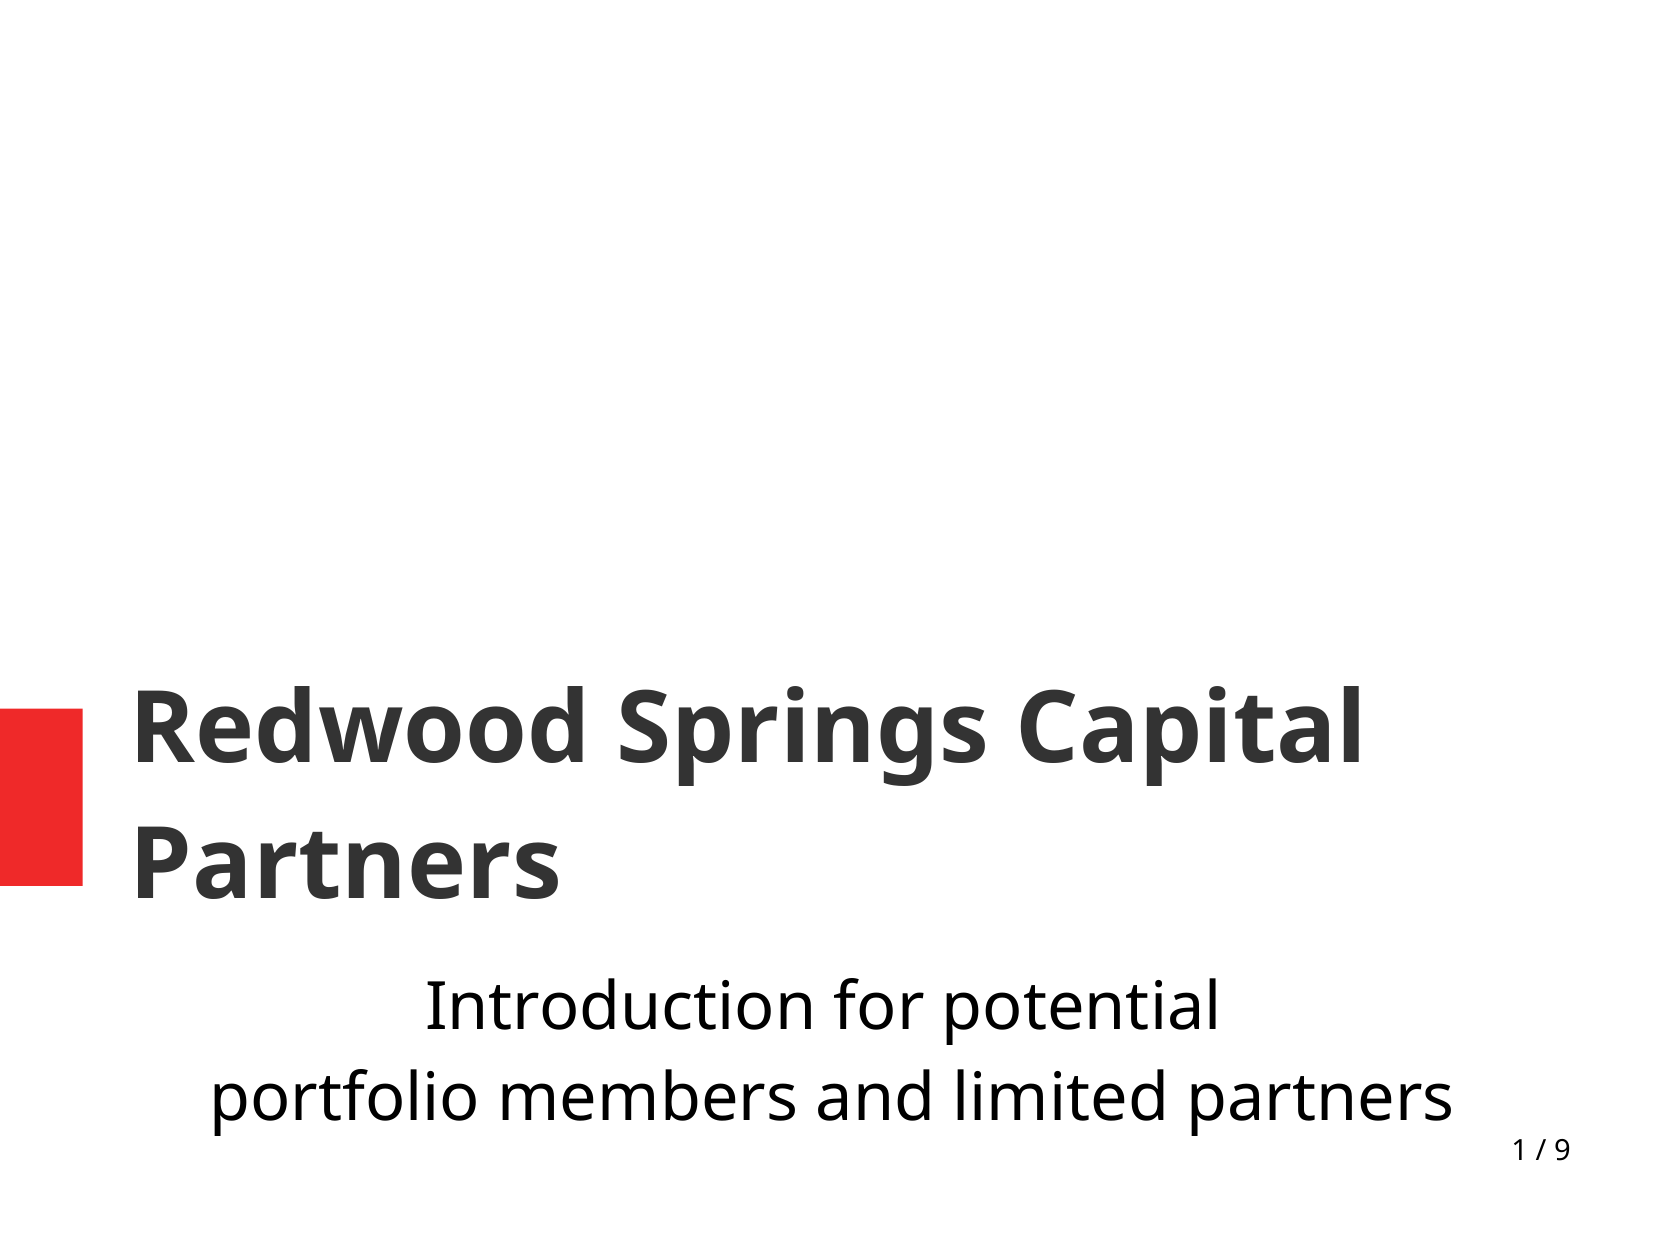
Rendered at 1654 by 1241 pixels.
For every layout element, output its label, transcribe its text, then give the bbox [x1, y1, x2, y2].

title Redwood Springs Capital Partners [129, 655, 1536, 928]
subtitle Introduction for potential portfolio members and limited partners [129, 958, 1536, 1140]
